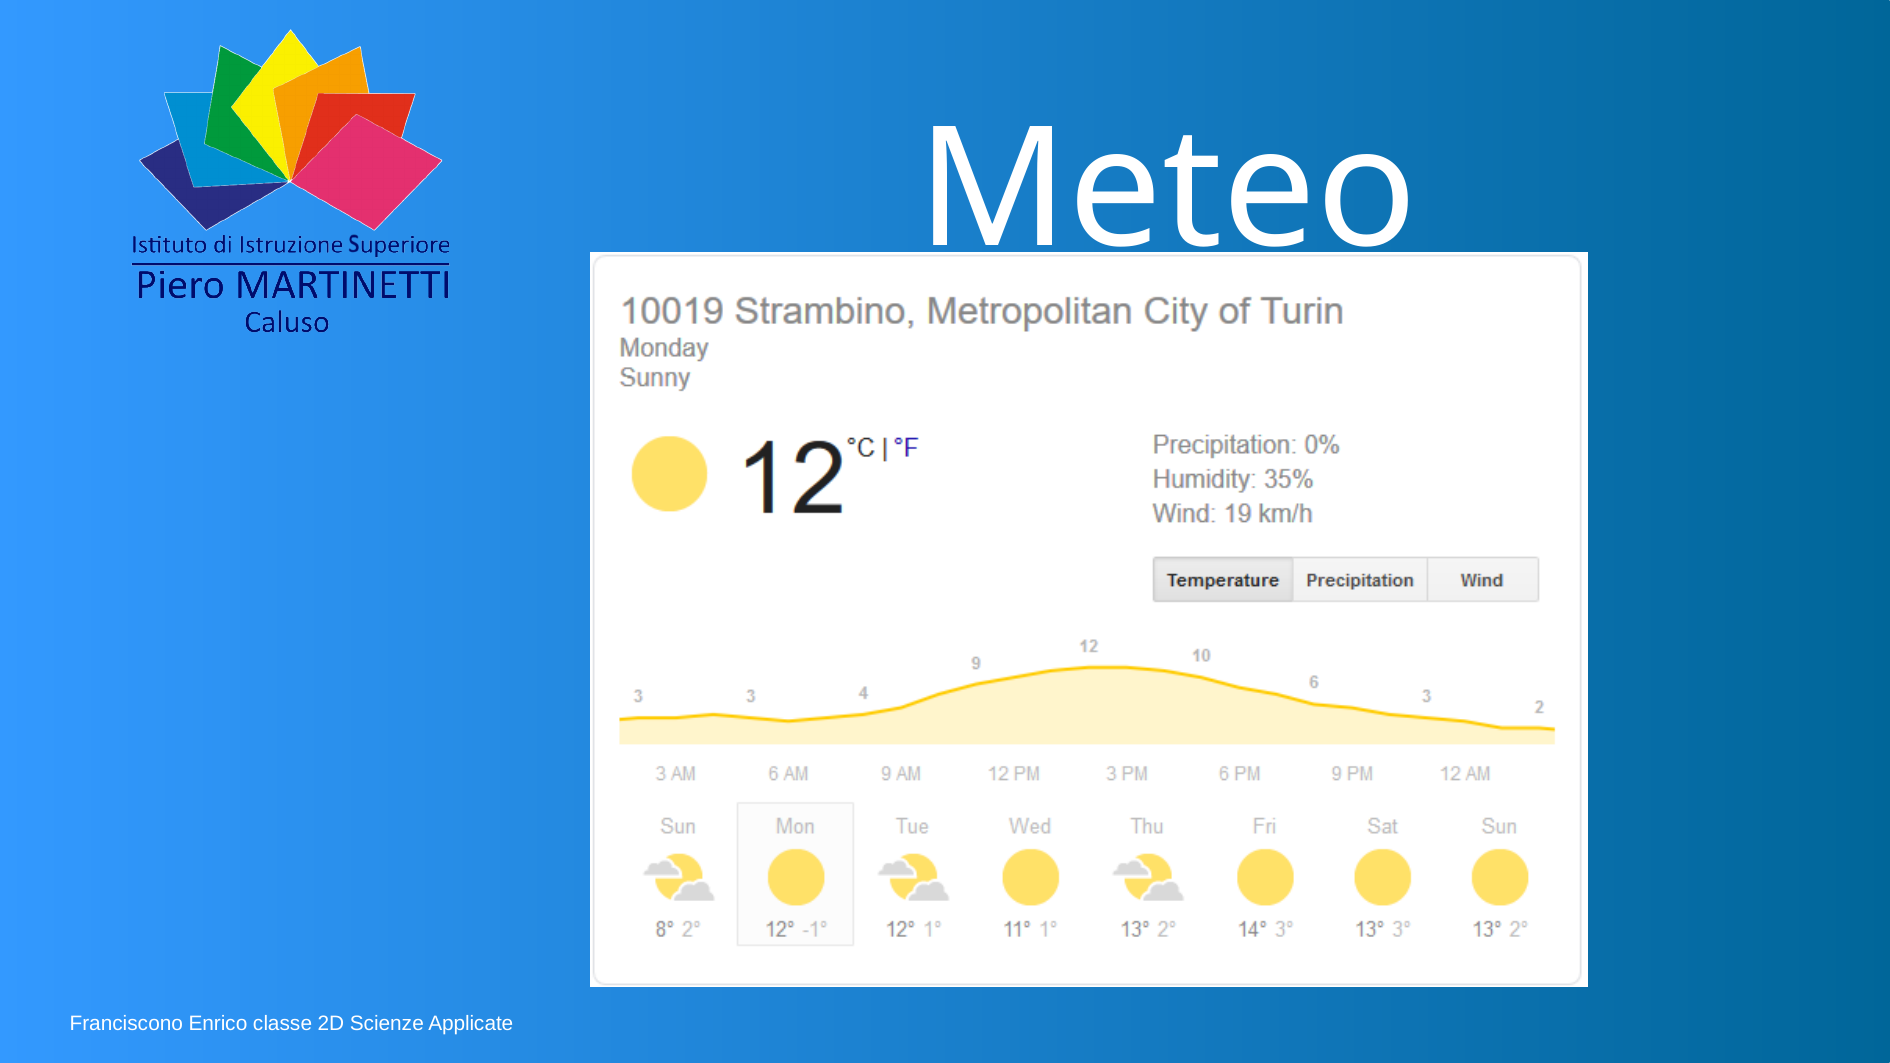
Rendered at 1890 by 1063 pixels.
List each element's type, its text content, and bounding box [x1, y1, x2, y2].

picture [0, 23, 1588, 987]
text_box Meteo [591, 59, 1760, 268]
text_box Franciscono Enrico classe 2D Scienze Applicate [54, 1004, 628, 1063]
